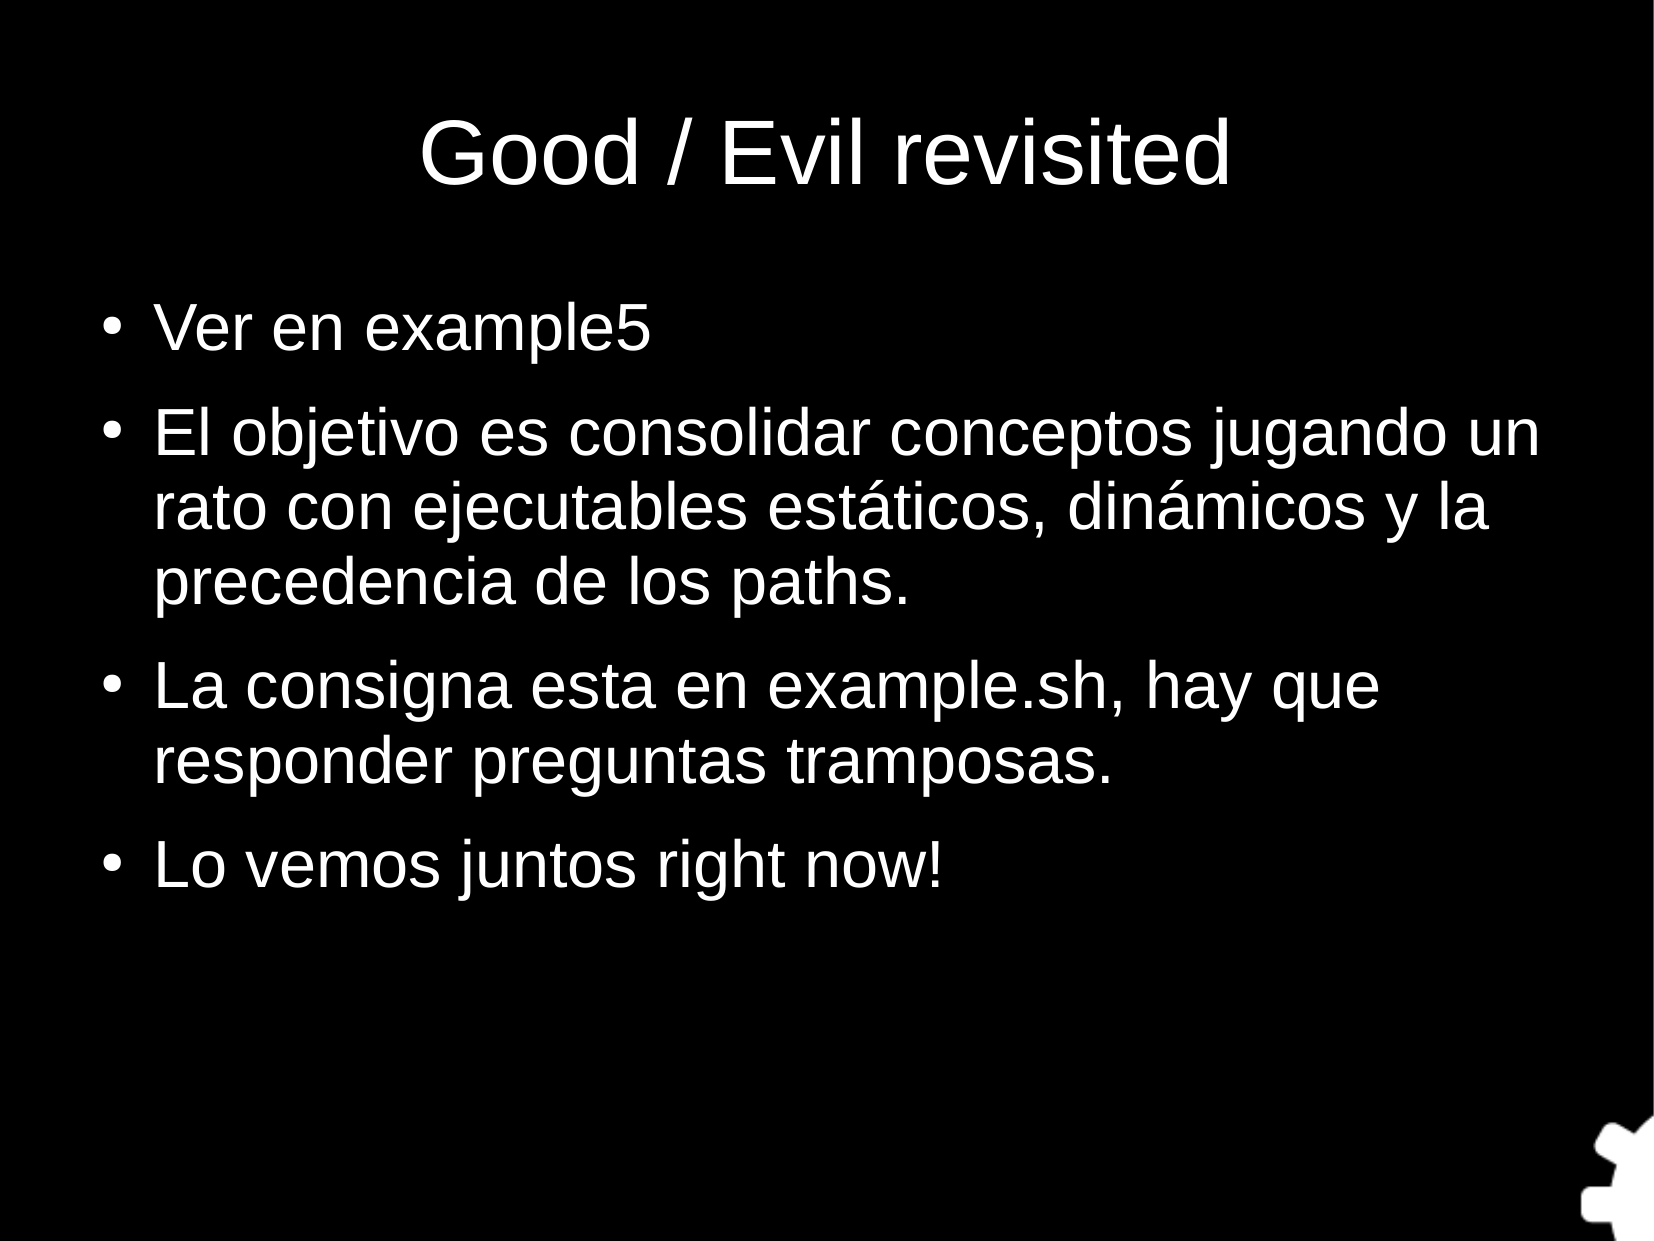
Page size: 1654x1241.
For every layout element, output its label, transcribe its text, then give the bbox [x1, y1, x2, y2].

list Ver en example5 El objetivo es consolidar conceptos jugando un rato con ejecutables estáticos, dinámicos y la precedencia de los paths. La consigna esta en example.sh, hay que responder preguntas tramposas. Lo vemos juntos right now! [82, 290, 1571, 1094]
title Good / Evil revisited [82, 56, 1571, 250]
picture [0, 0, 1654, 1241]
